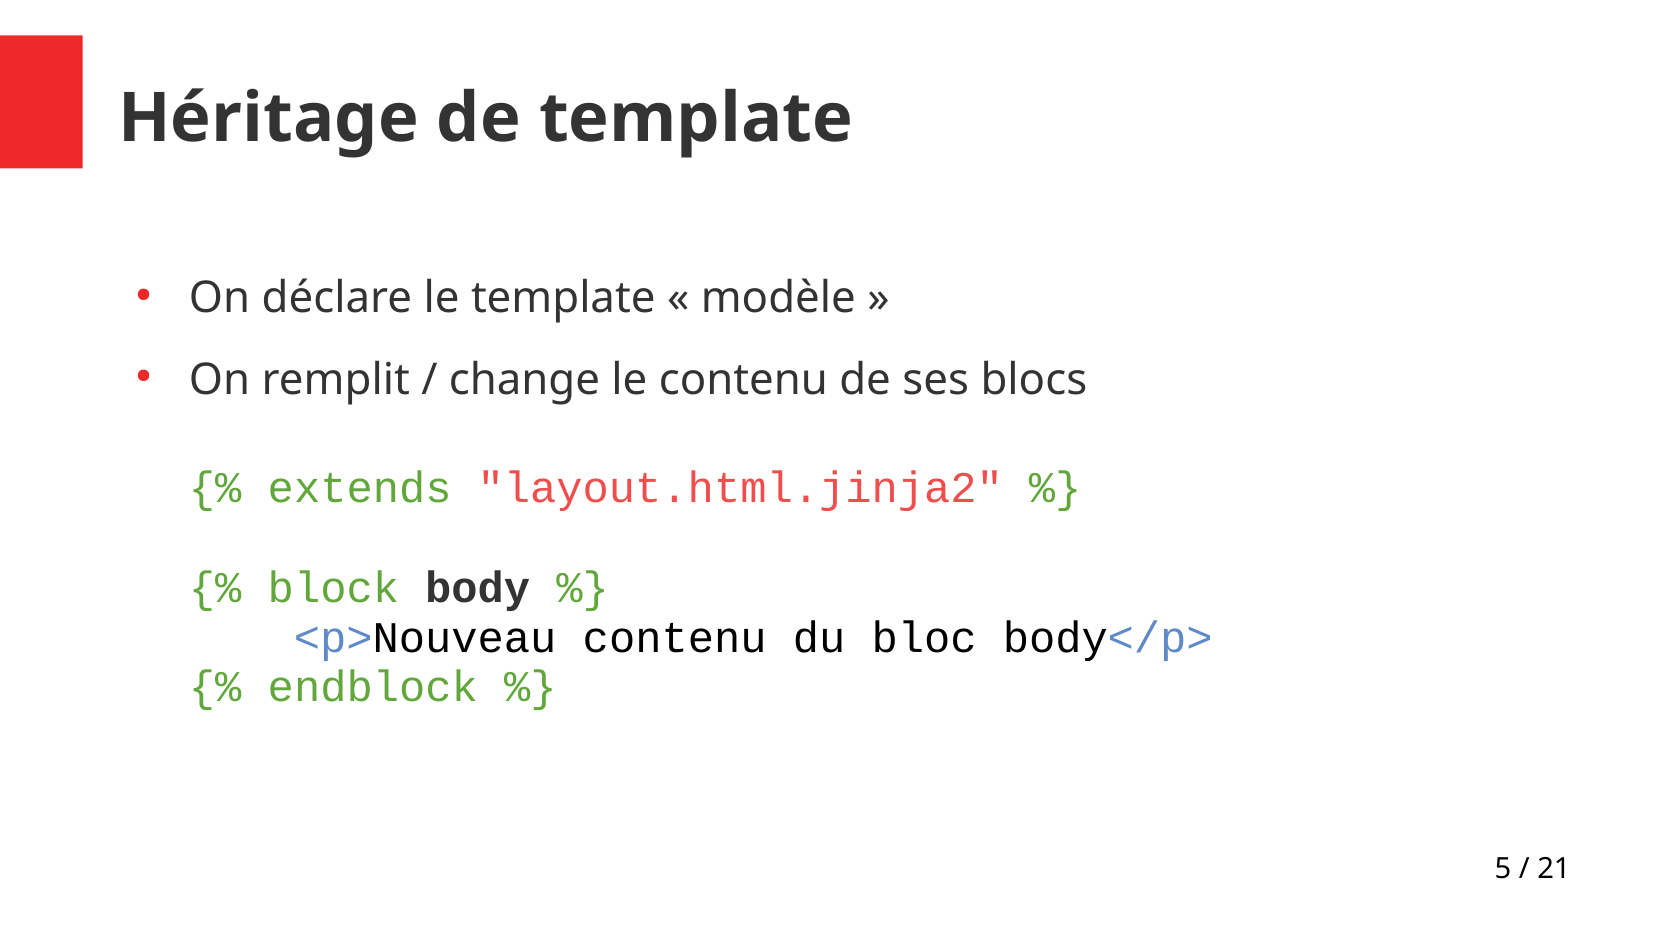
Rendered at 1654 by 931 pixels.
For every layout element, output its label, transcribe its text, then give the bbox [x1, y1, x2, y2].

list On déclare le template « modèle » On remplit / change le contenu de ses blocs {% extends "layout.html.jinja2" %} {% block body %} <p>Nouveau contenu du bloc body</p> {% endblock %} [118, 265, 1536, 806]
title Héritage de template [118, 37, 1571, 193]
